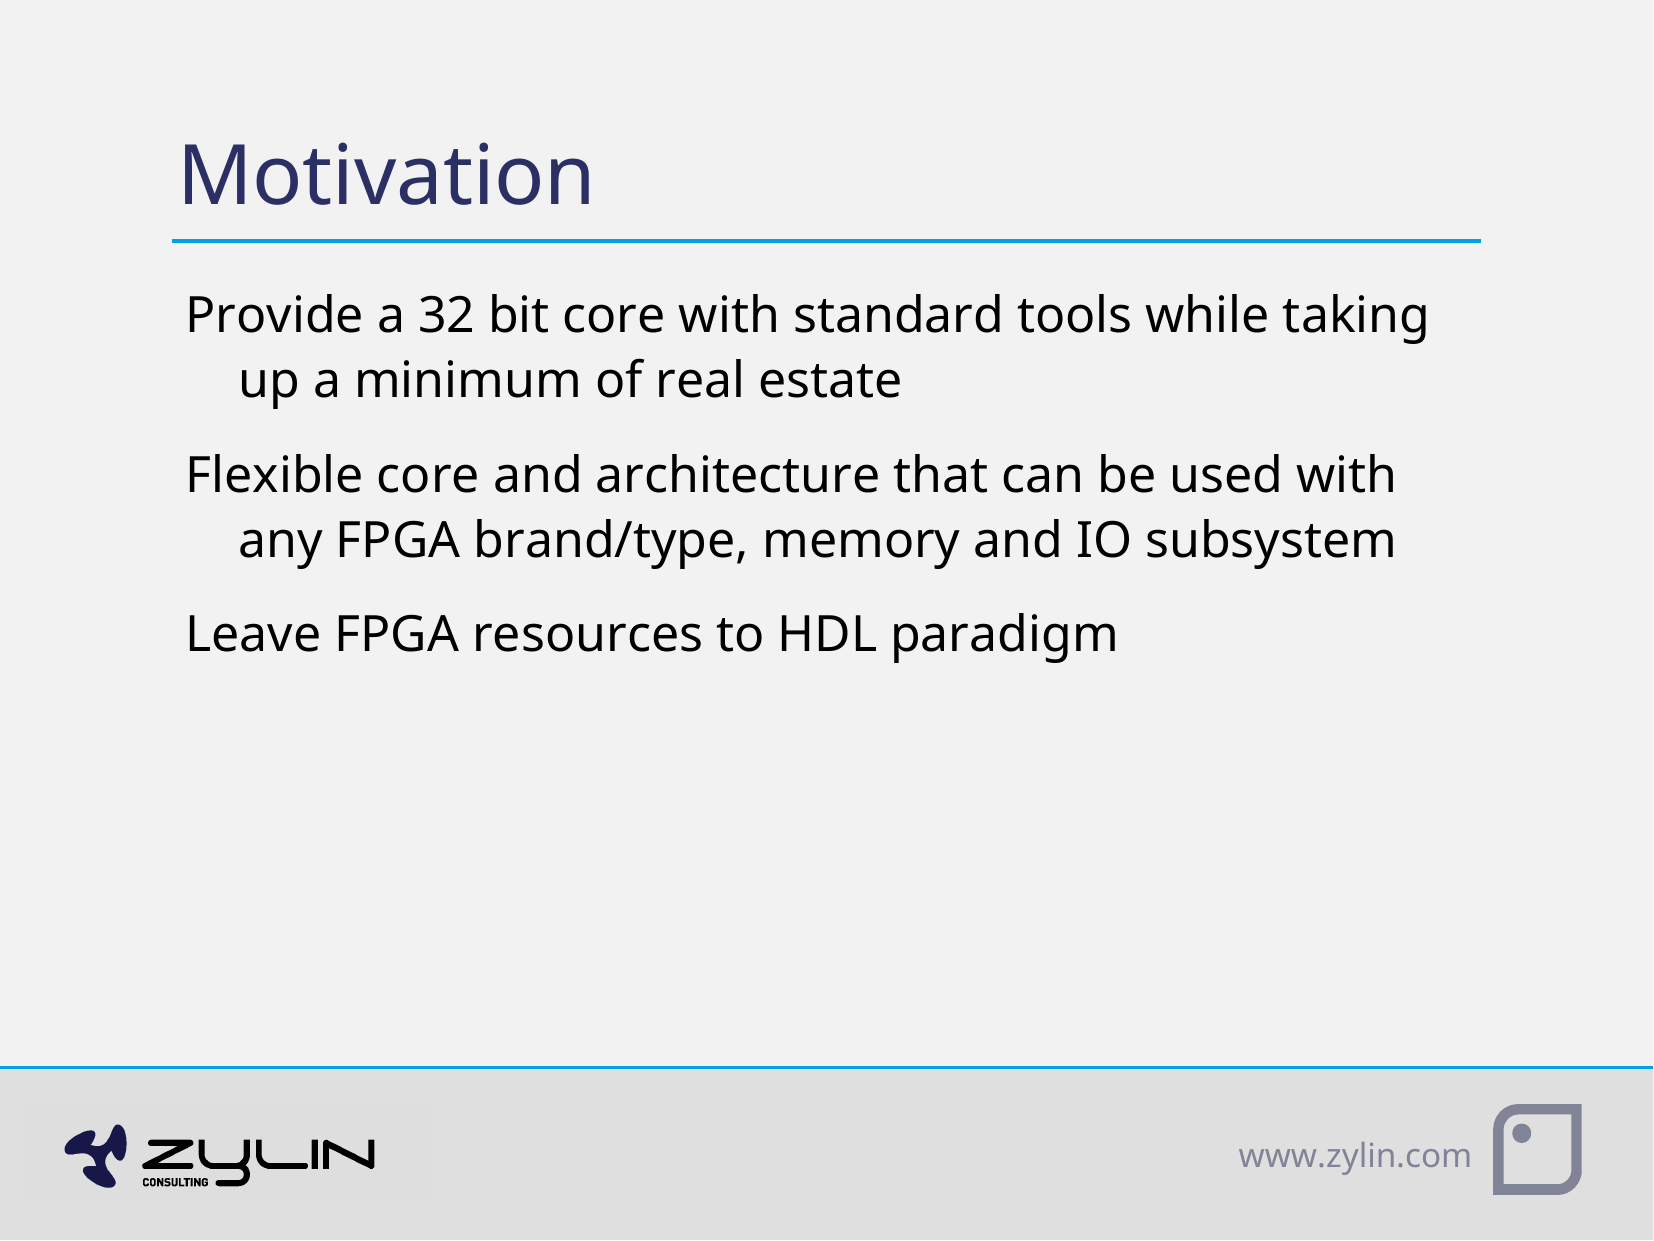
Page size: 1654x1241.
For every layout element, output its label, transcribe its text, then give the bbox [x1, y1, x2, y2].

list Provide a 32 bit core with standard tools while taking up a minimum of real estate Flexible core and architecture that can be used with any FPGA brand/type, memory and IO subsystem Leave FPGA resources to HDL paradigm [167, 280, 1495, 1052]
title Motivation [177, 122, 1493, 223]
picture [20, 1104, 432, 1200]
